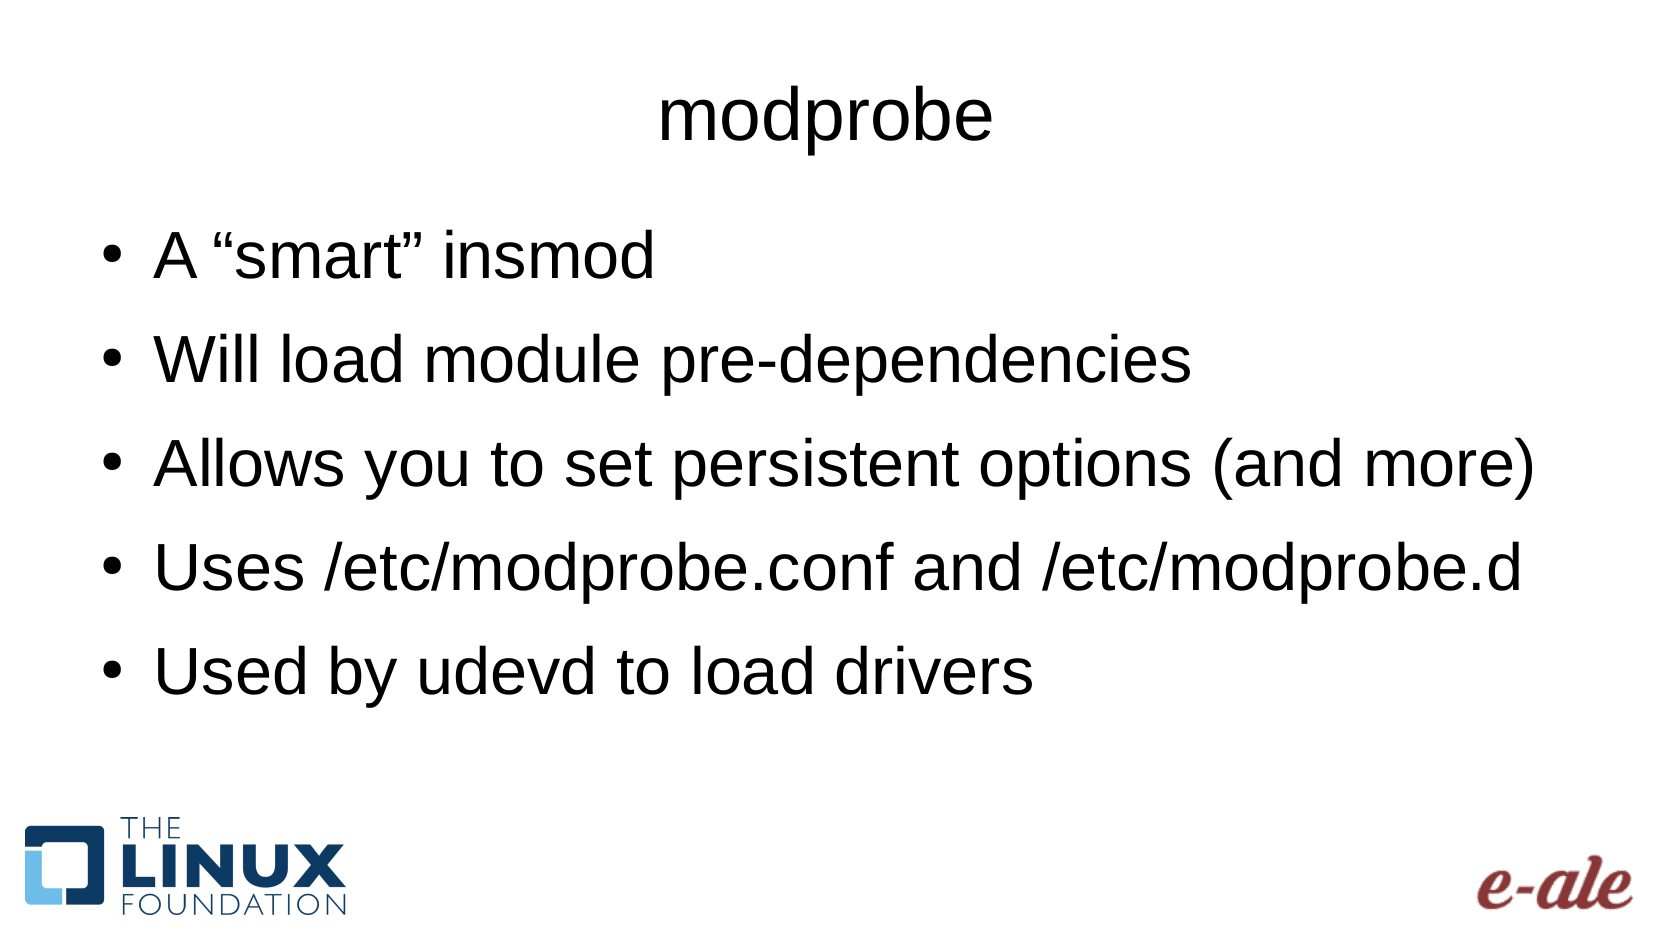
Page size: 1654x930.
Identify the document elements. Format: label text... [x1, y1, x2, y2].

picture [1475, 853, 1636, 912]
list A “smart” insmod Will load module pre-dependencies Allows you to set persistent options (and more) Uses /etc/modprobe.conf and /etc/modprobe.d Used by udevd to load drivers [82, 217, 1571, 757]
picture [25, 817, 346, 915]
title modprobe [82, 37, 1571, 193]
